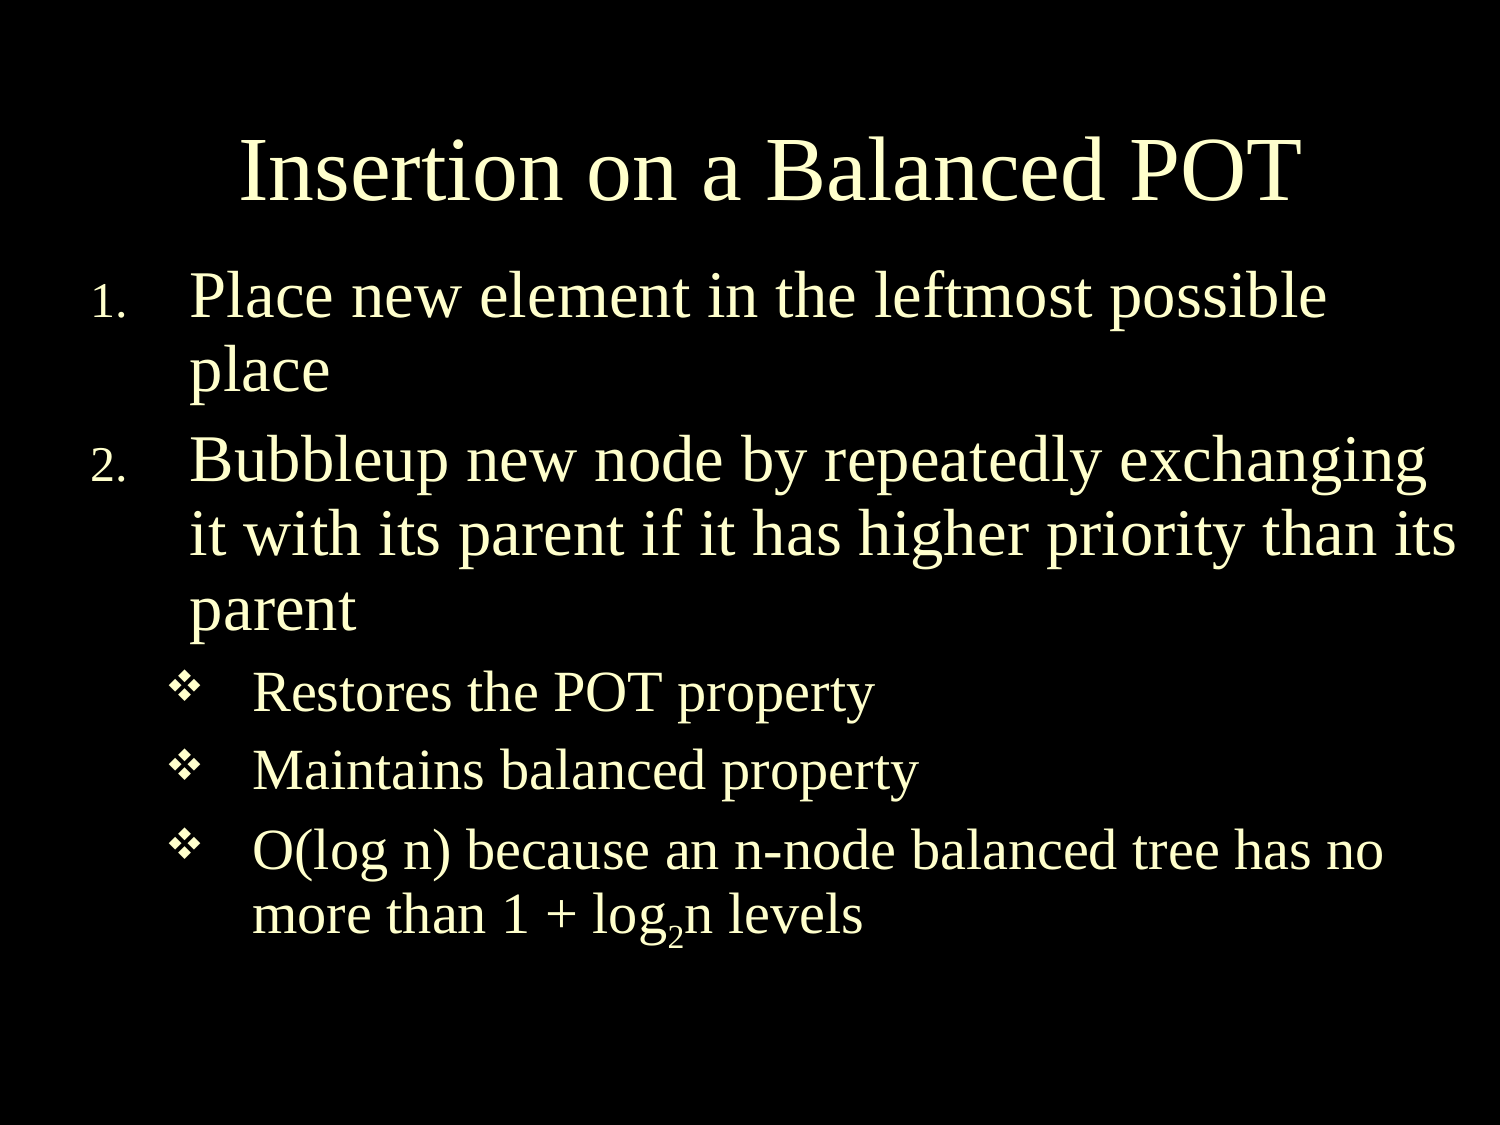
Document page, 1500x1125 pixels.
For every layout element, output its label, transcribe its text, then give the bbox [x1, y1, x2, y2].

title Insertion on a Balanced POT [42, 75, 1500, 265]
list Place new element in the leftmost possible place Bubbleup new node by repeatedly exchanging it with its parent if it has higher priority than its parent Restores the POT property Maintains balanced property O(log n) because an n-node balanced tree has no more than 1 + log2n levels [75, 249, 1482, 1026]
